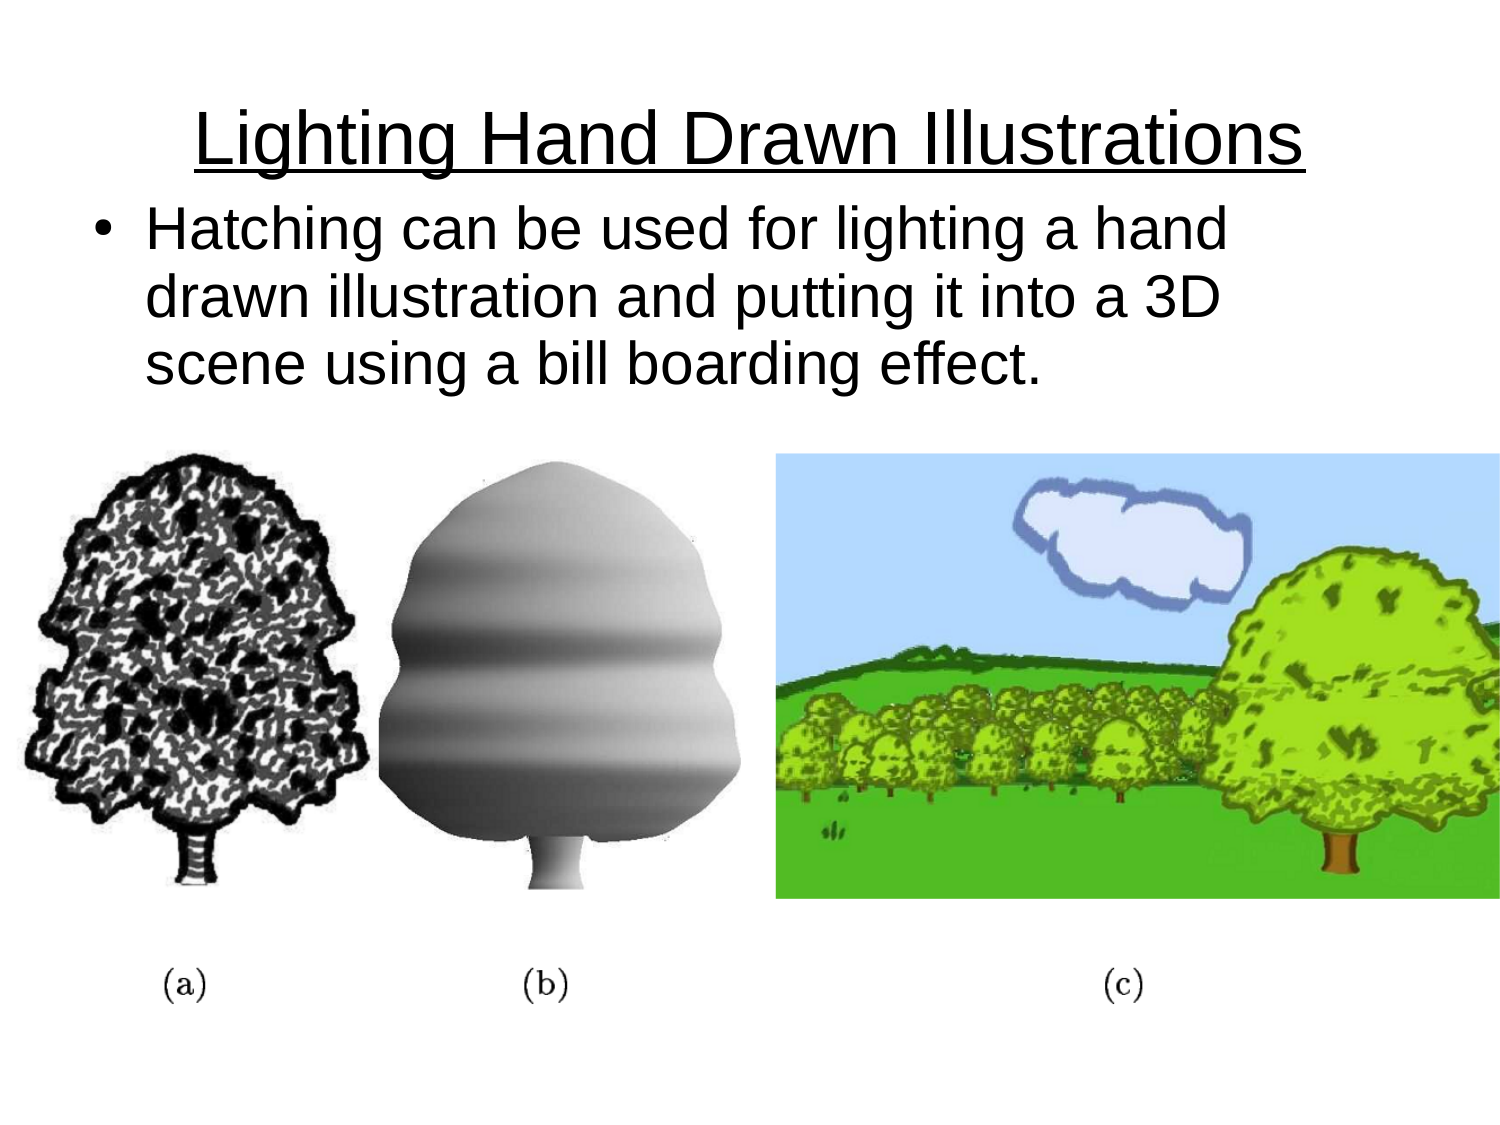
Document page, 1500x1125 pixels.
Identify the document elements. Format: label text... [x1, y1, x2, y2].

title Lighting Hand Drawn Illustrations [75, 44, 1425, 233]
picture [0, 449, 1500, 1021]
list Hatching can be used for lighting a hand drawn illustration and putting it into a 3D scene using a bill boarding effect. [75, 195, 1395, 449]
